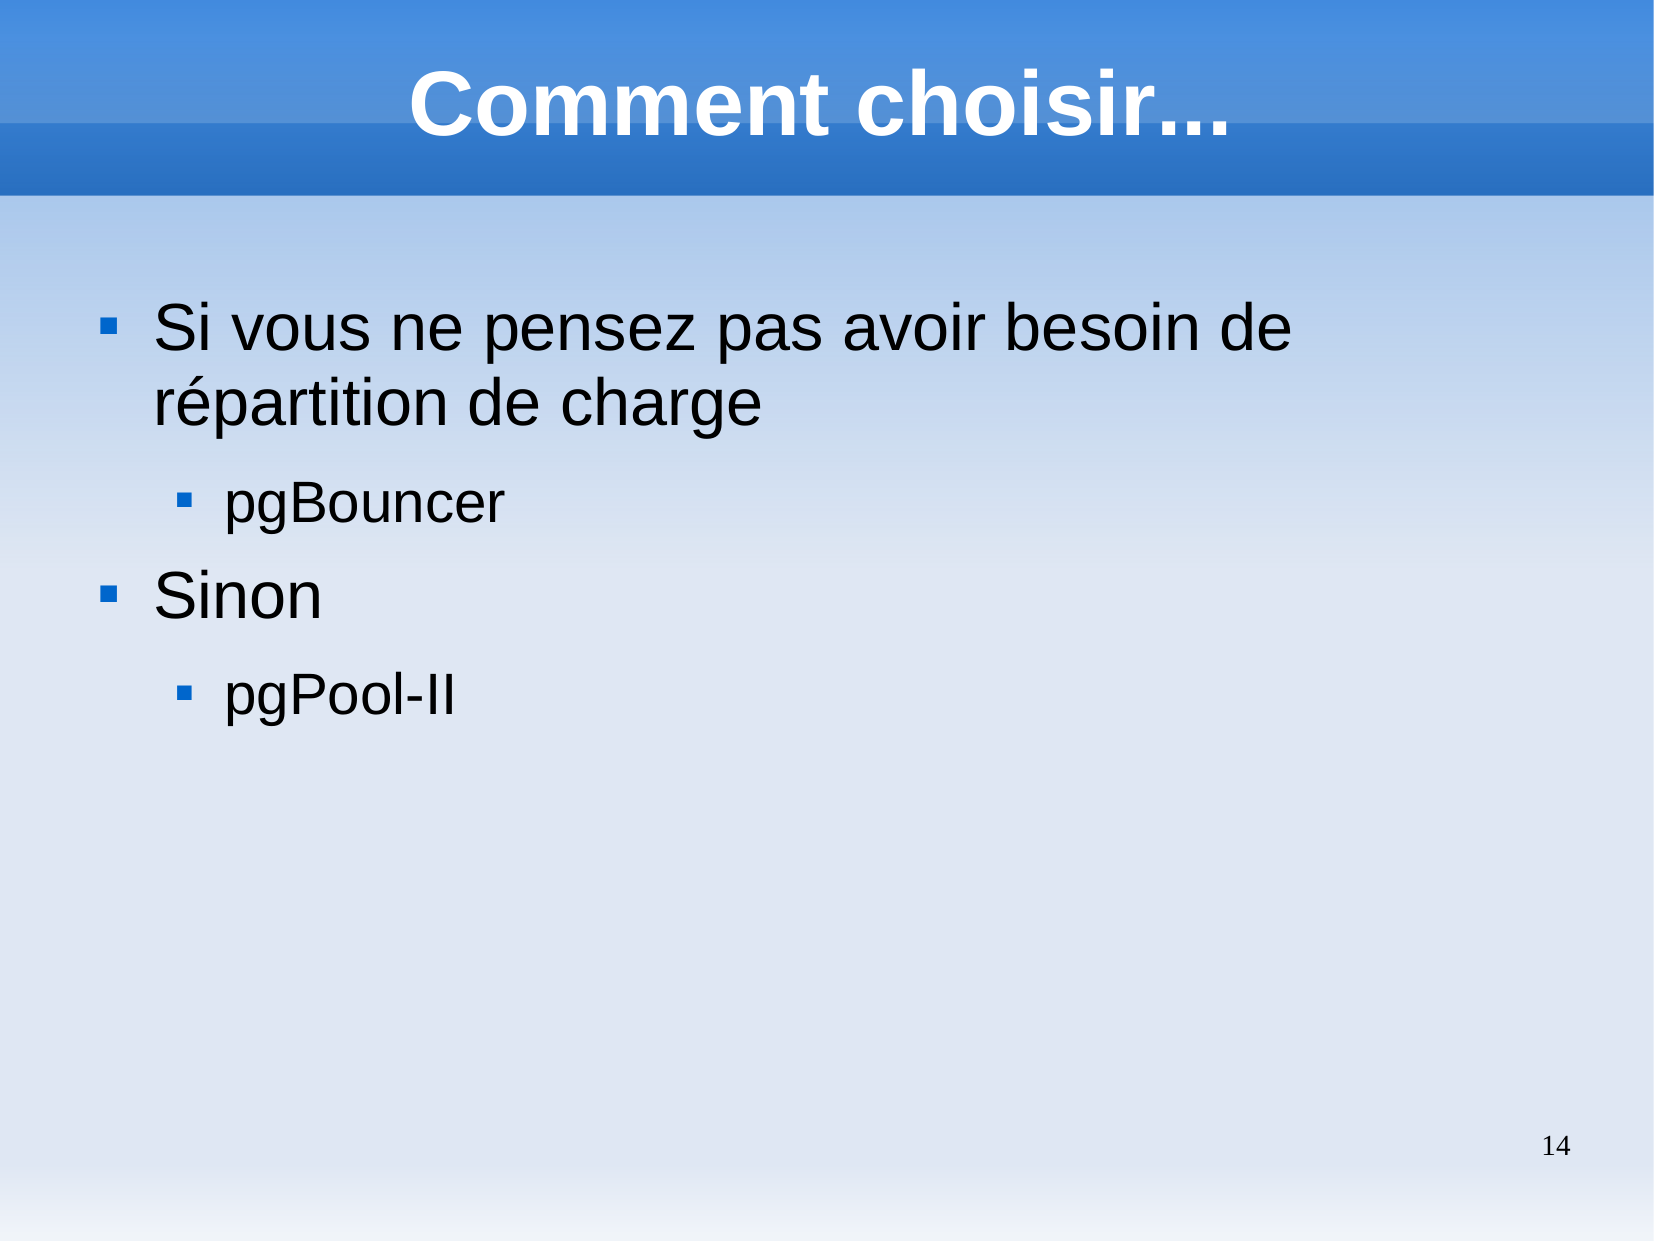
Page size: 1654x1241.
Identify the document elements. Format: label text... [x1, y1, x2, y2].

picture [0, 0, 1654, 1241]
list Si vous ne pensez pas avoir besoin de répartition de charge pgBouncer Sinon pgPool-II [82, 290, 1571, 1094]
title Comment choisir... [76, 7, 1565, 200]
